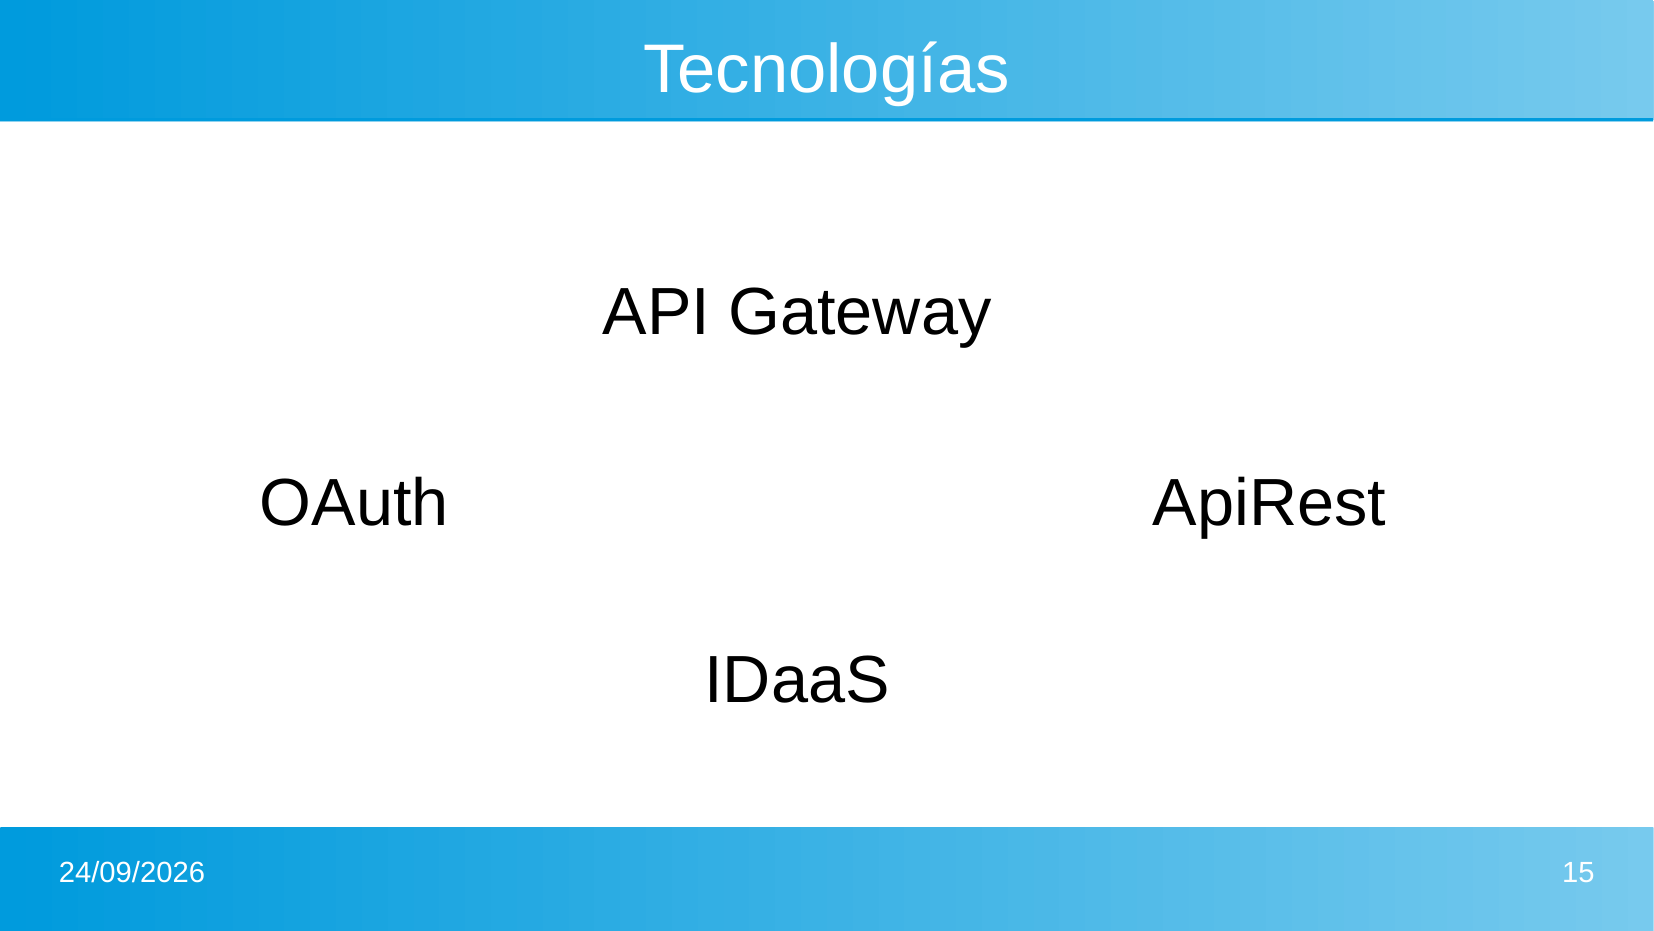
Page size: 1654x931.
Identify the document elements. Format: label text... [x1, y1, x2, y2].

text_box API Gateway [501, 236, 1093, 386]
text_box IDaaS [649, 620, 945, 739]
title Tecnologías [59, 29, 1595, 108]
text_box ApiRest [1122, 442, 1418, 562]
text_box OAuth [206, 442, 502, 562]
